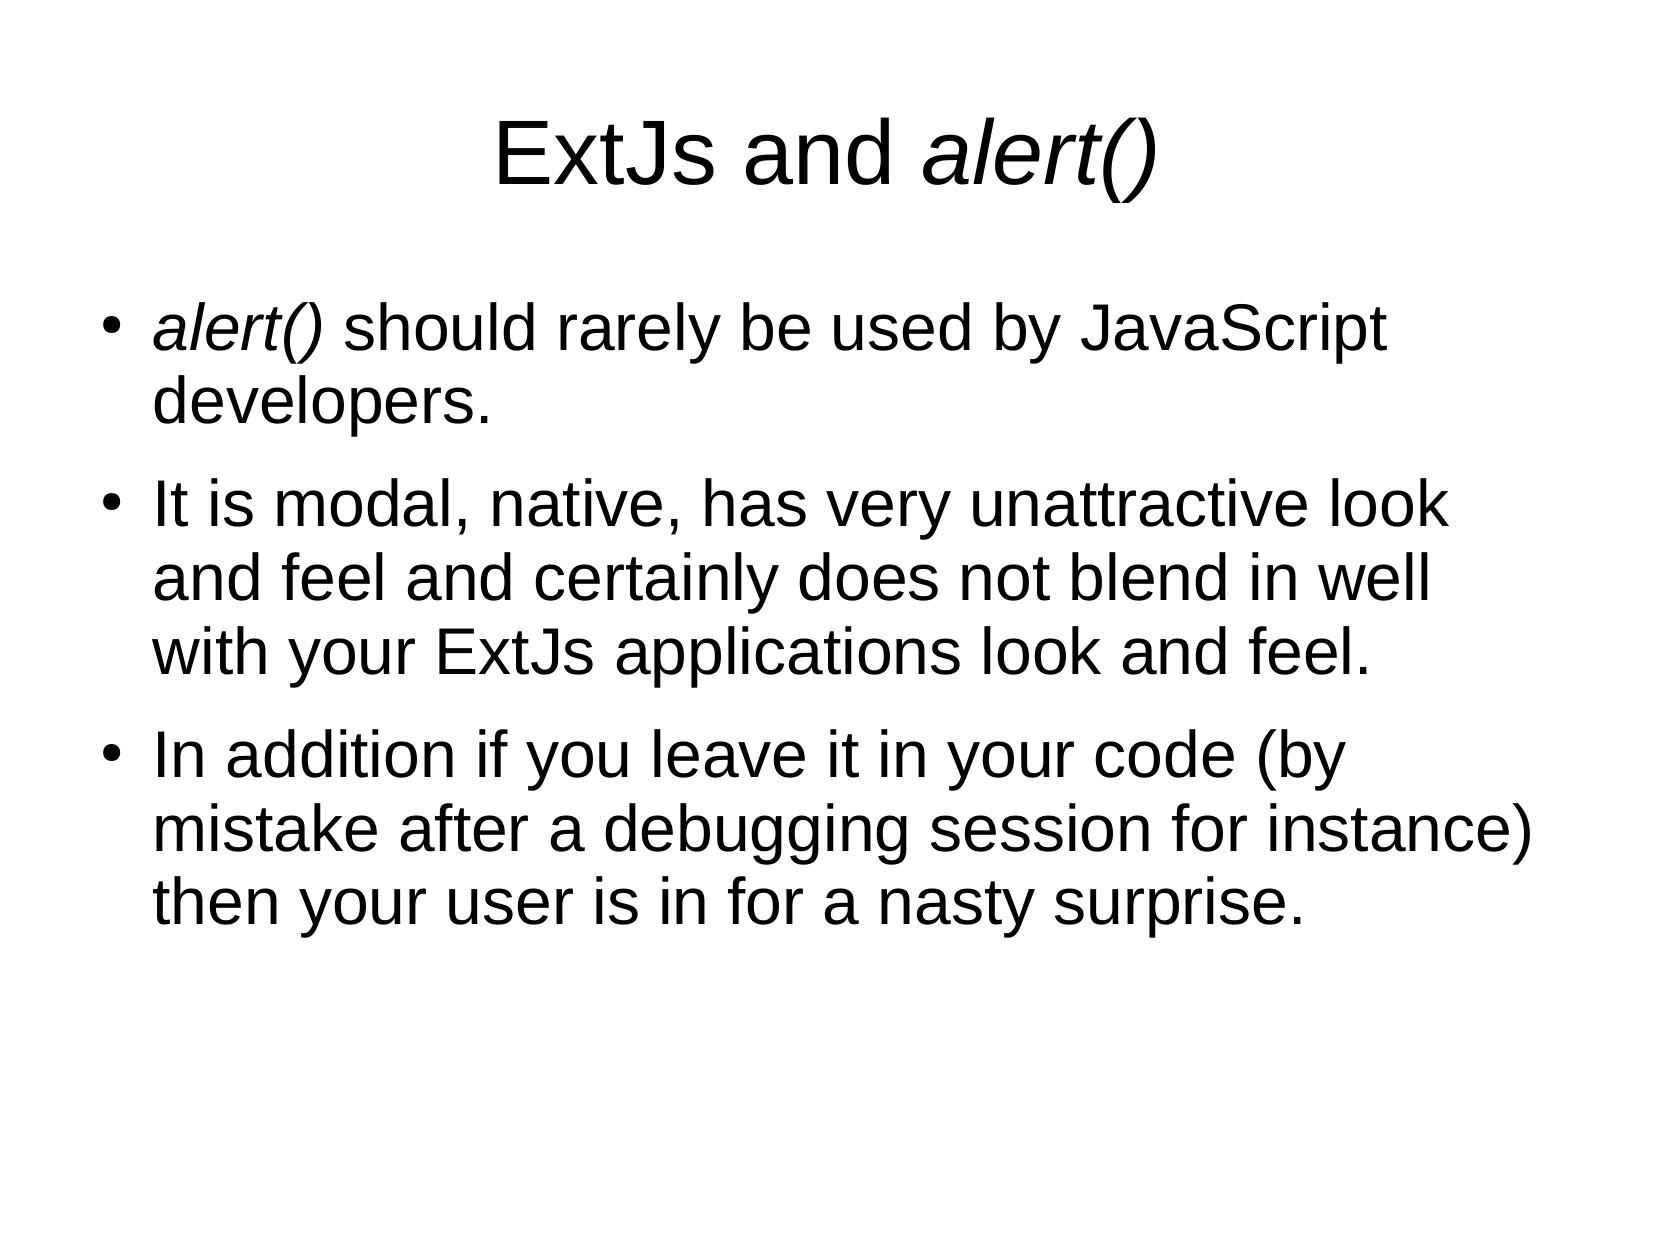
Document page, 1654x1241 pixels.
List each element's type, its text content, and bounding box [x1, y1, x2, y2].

list alert() should rarely be used by JavaScript developers. It is modal, native, has very unattractive look and feel and certainly does not blend in well with your ExtJs applications look and feel. In addition if you leave it in your code (by mistake after a debugging session for instance) then your user is in for a nasty surprise. [82, 290, 1538, 1010]
title ExtJs and alert() [82, 49, 1571, 257]
